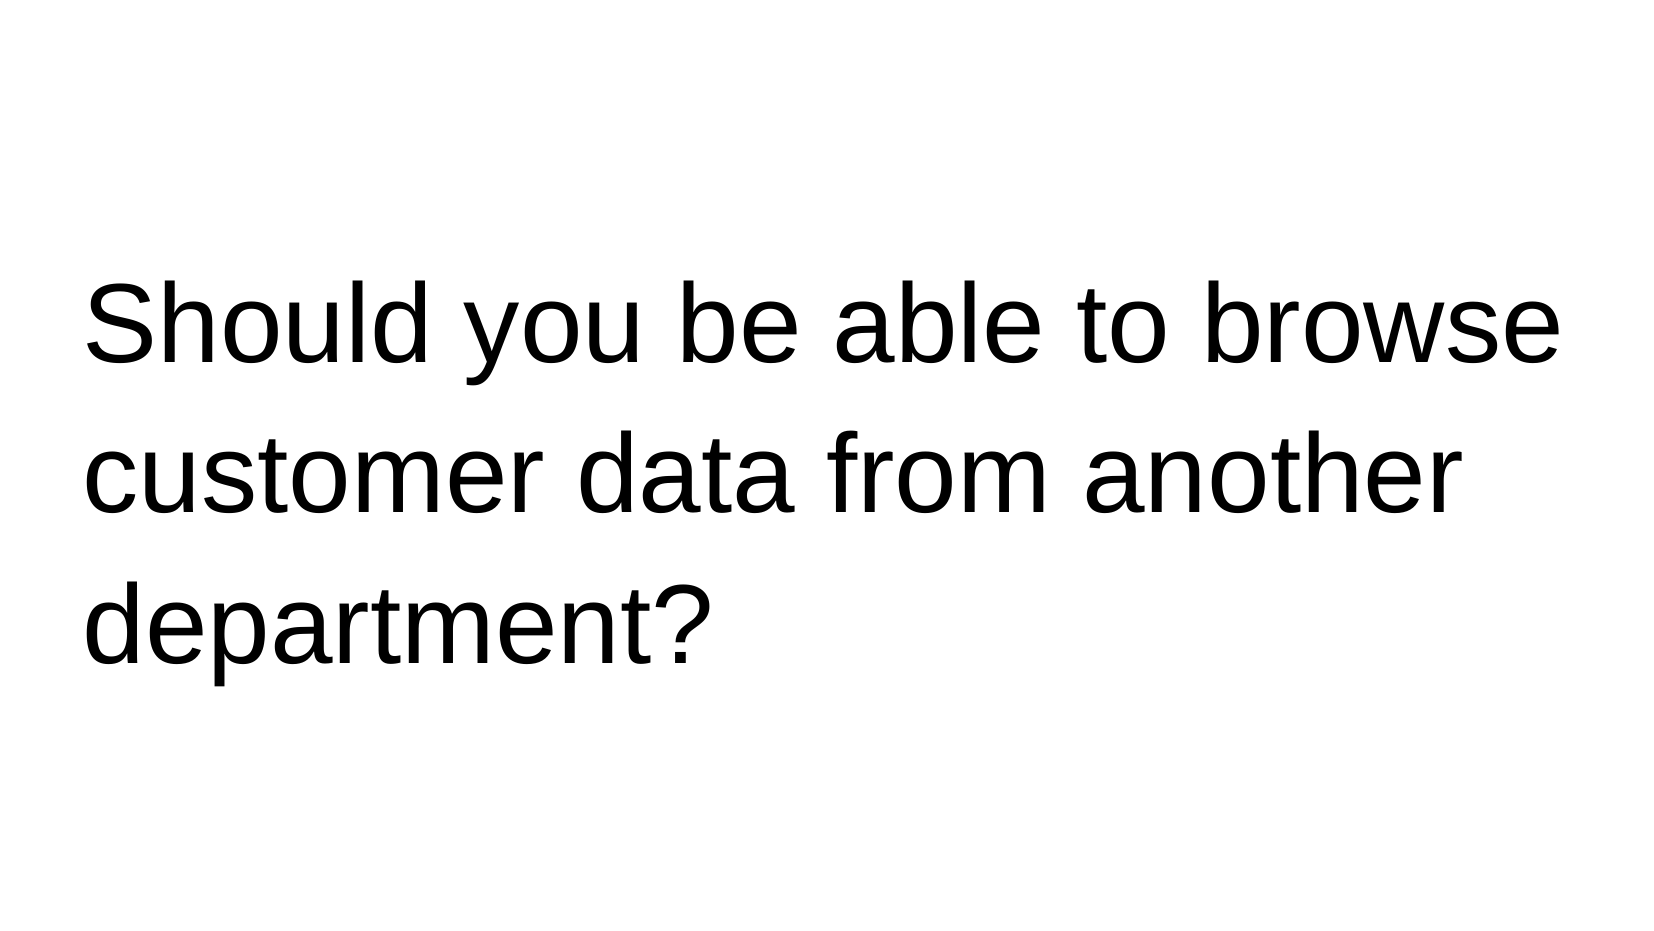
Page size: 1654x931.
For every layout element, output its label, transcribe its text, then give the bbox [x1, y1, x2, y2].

title Should you be able to browse customer data from another department? [82, 37, 1571, 886]
